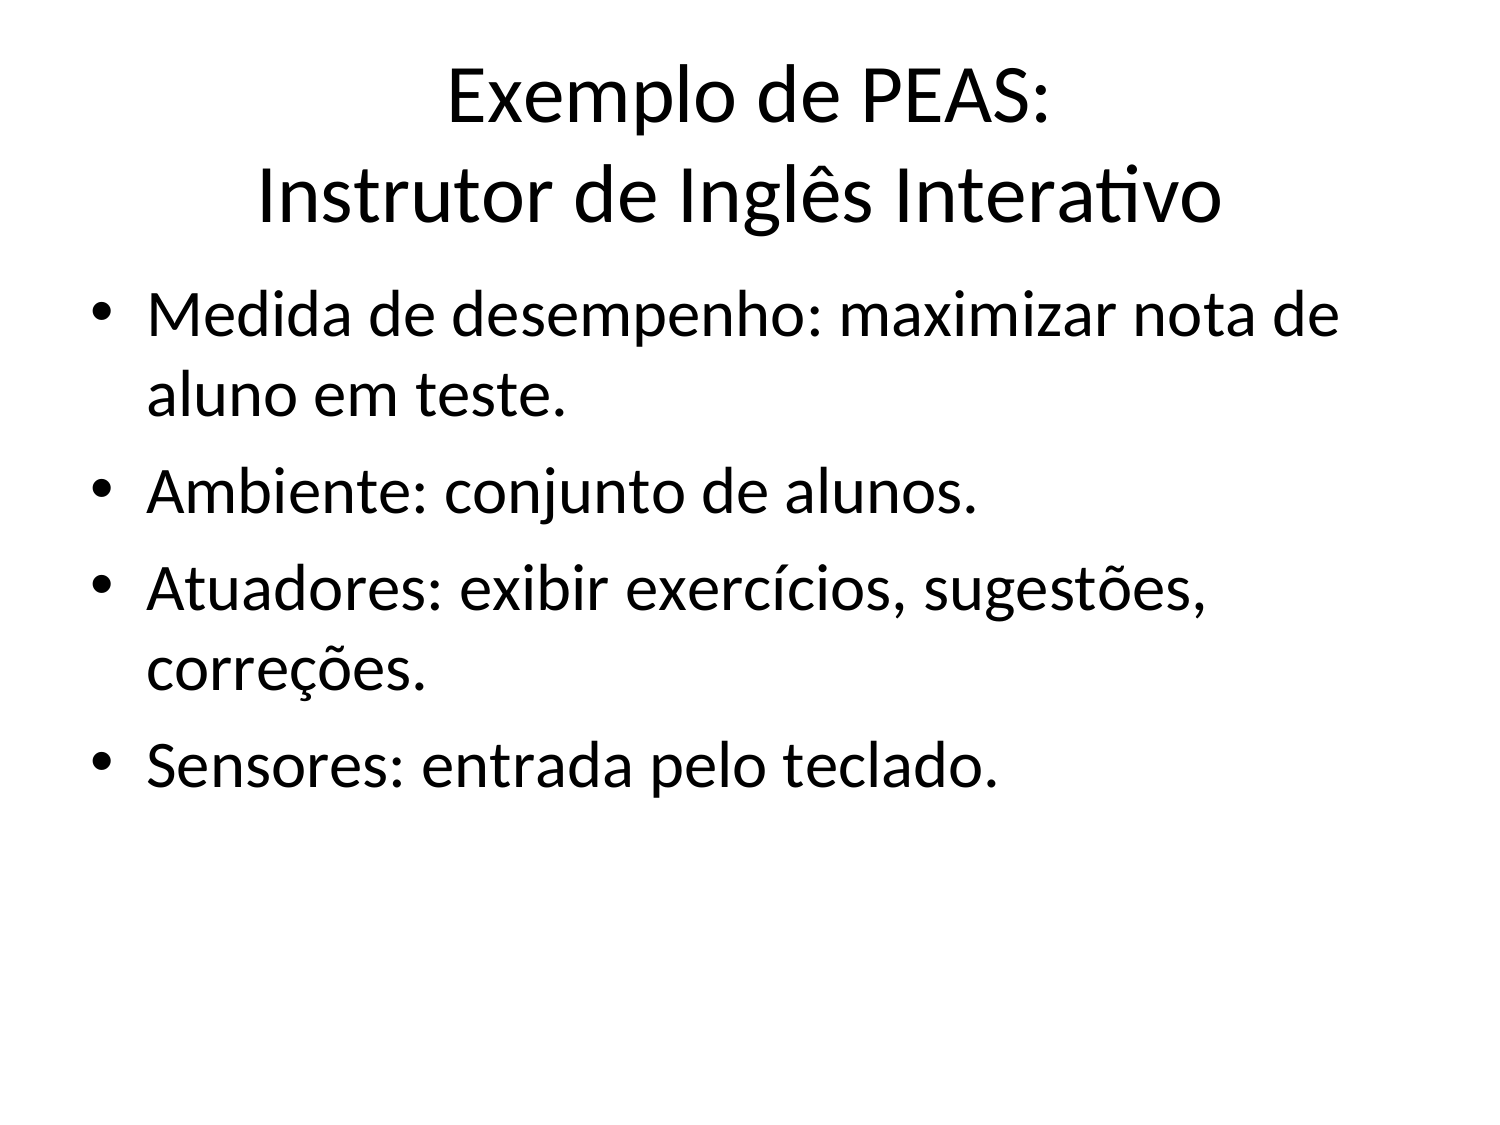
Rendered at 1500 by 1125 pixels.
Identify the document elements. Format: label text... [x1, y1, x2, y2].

title Exemplo de PEAS: Instrutor de Inglês Interativo [75, 31, 1426, 247]
list Medida de desempenho: maximizar nota de aluno em teste. Ambiente: conjunto de alunos. Atuadores: exibir exercícios, sugestões, correções. Sensores: entrada pelo teclado. [75, 262, 1426, 1005]
